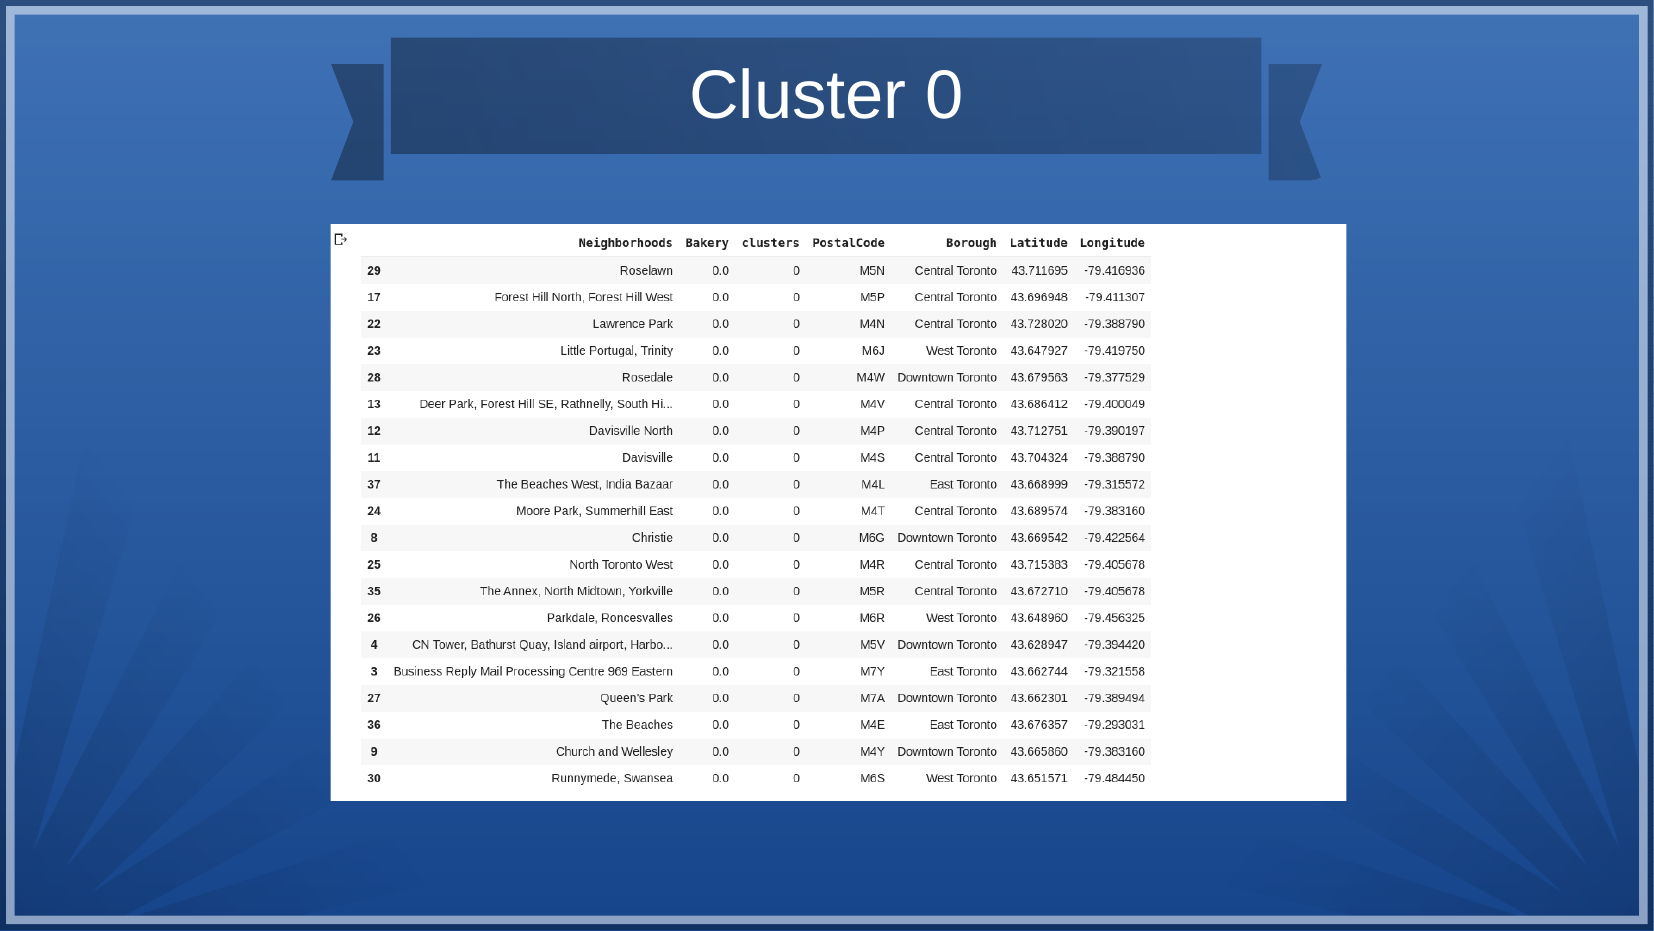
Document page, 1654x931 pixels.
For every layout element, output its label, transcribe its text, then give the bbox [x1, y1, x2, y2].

picture [330, 224, 1347, 801]
title Cluster 0 [389, 35, 1264, 154]
